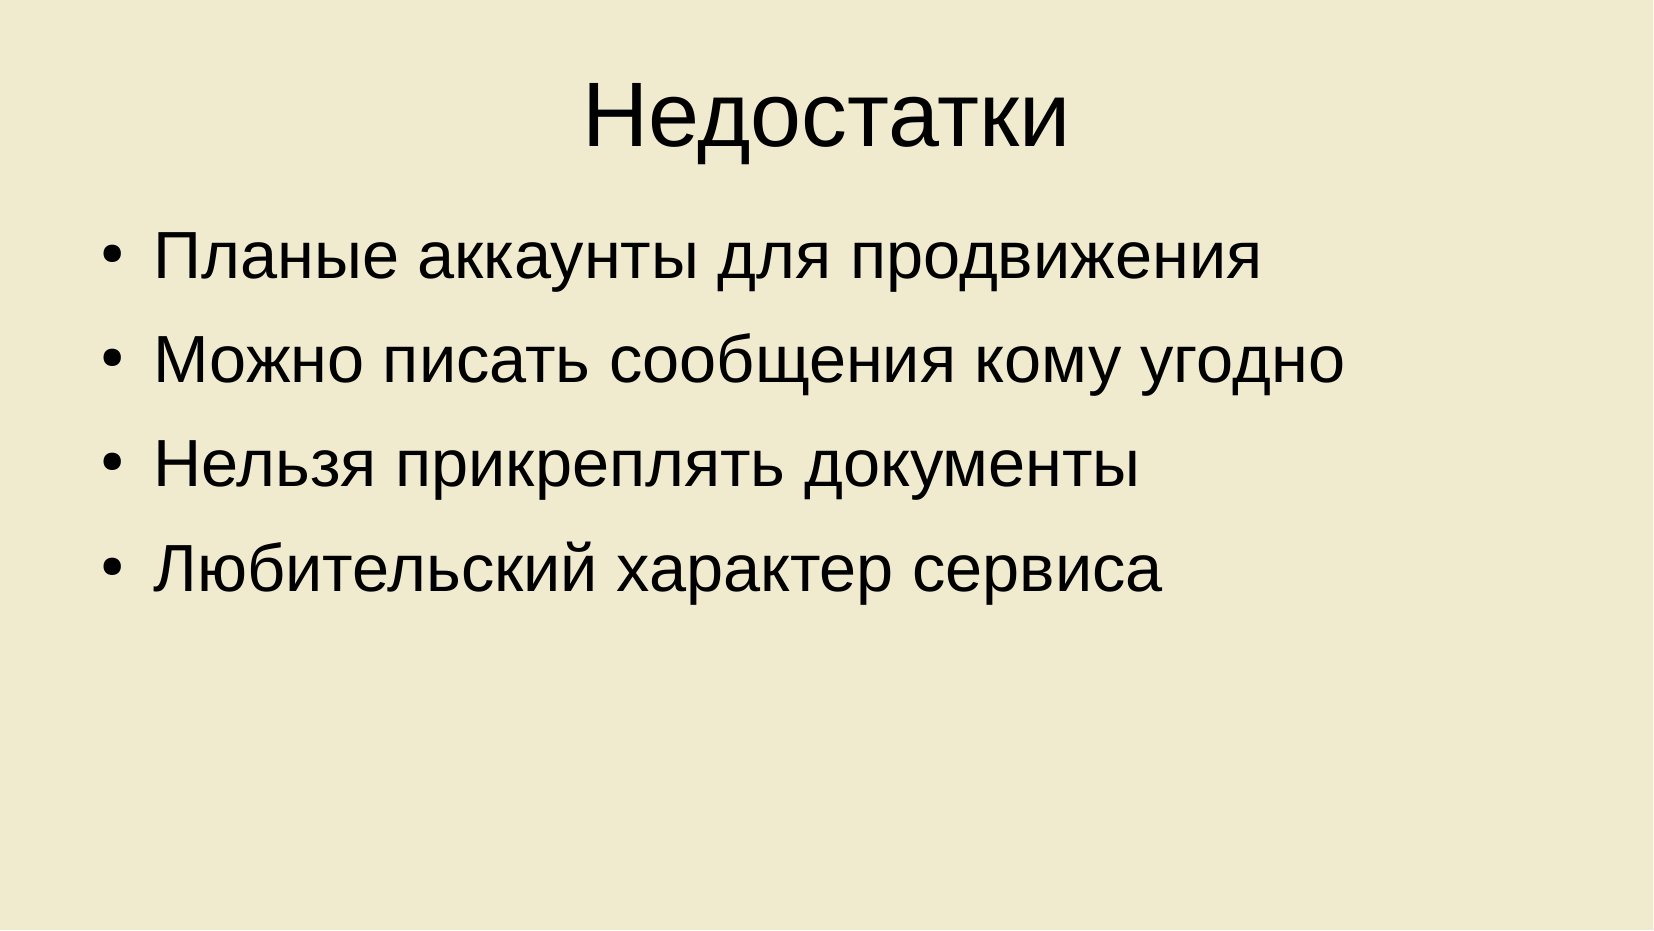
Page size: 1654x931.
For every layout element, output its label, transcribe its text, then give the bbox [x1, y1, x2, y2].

list Планые аккаунты для продвижения Можно писать сообщения кому угодно Нельзя прикреплять документы Любительский характер сервиса [82, 217, 1571, 758]
title Недостатки [82, 37, 1571, 193]
